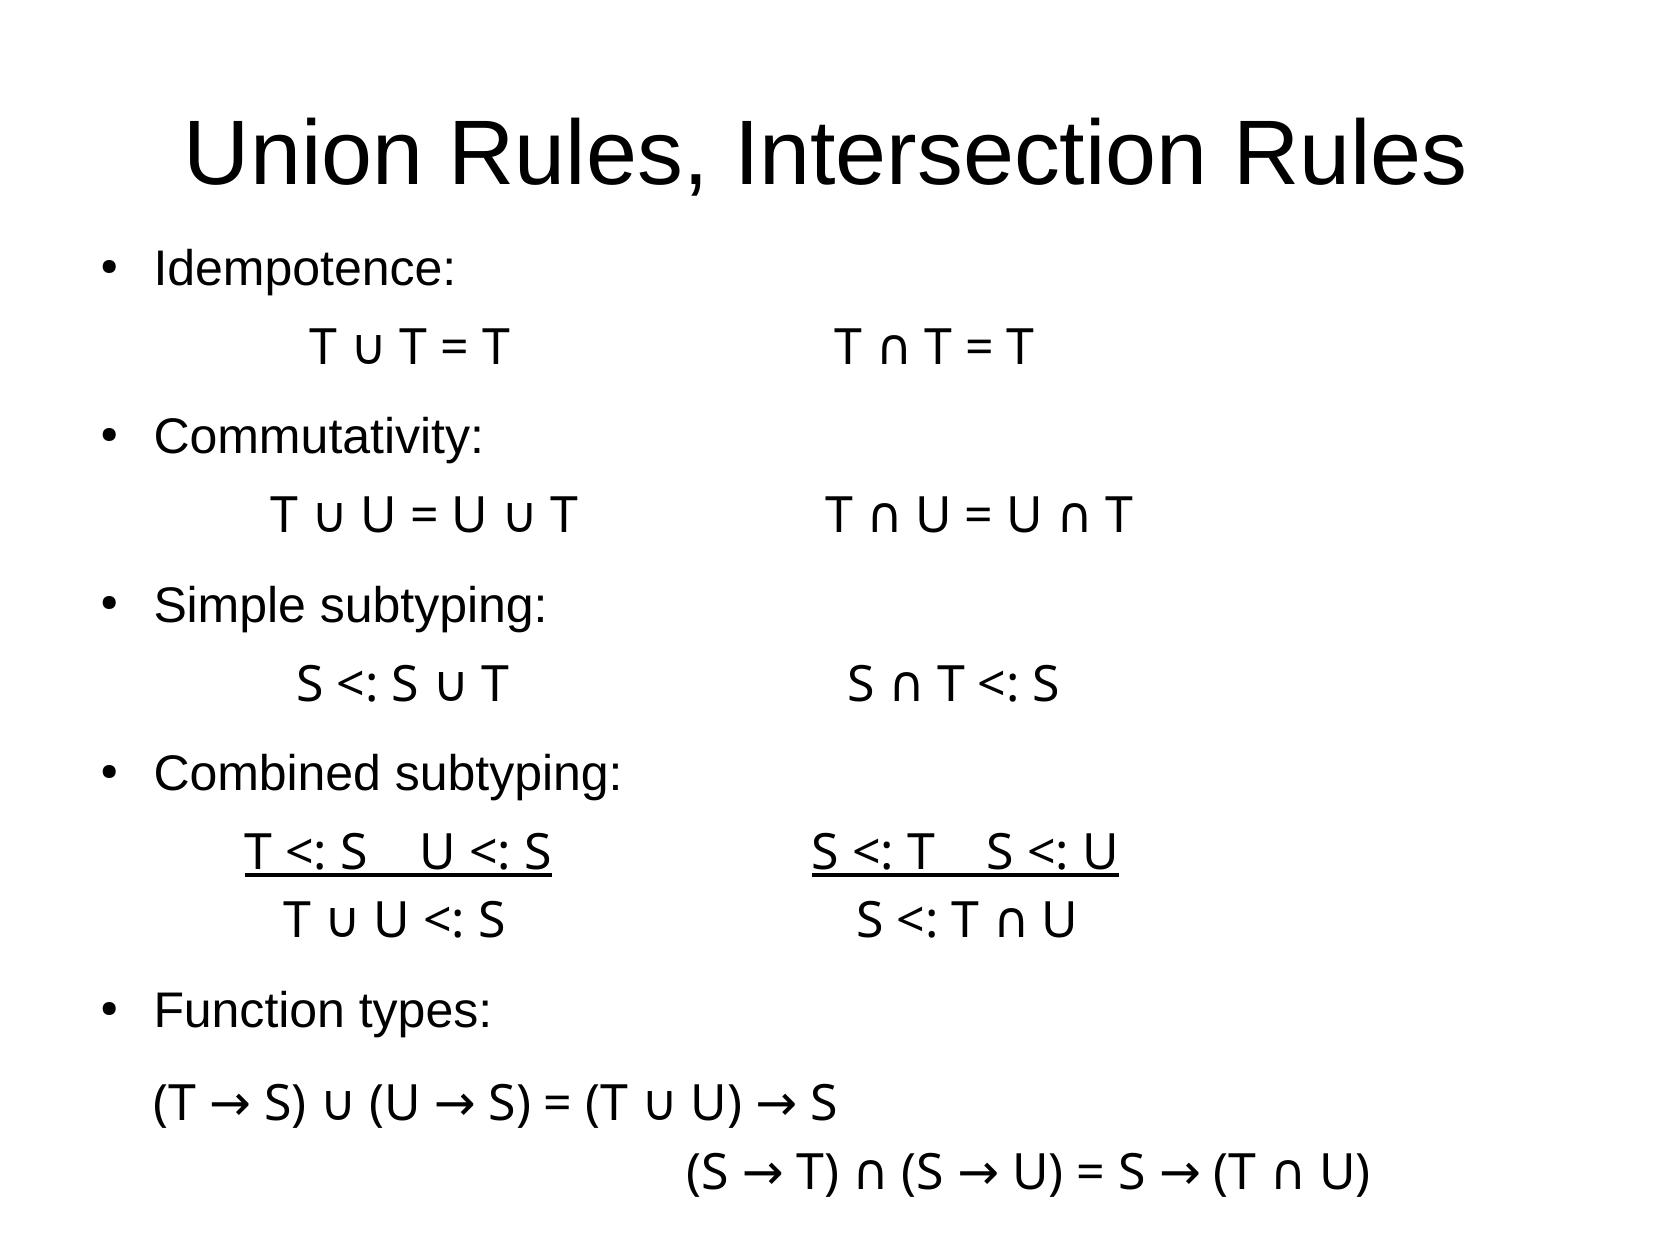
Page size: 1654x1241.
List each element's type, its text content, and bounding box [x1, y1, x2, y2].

list Idempotence: T ∪ T = T T ∩ T = T Commutativity: T ∪ U = U ∪ T T ∩ U = U ∩ T Simple subtyping: S <: S ∪ T S ∩ T <: S Combined subtyping: T <: S U <: S S <: T S <: U T ∪ U <: S S <: T ∩ U Function types: (T → S) ∪ (U → S) = (T ∪ U) → S (S → T) ∩ (S → U) = S → (T ∩ U) [82, 240, 1571, 1216]
title Union Rules, Intersection Rules [82, 49, 1571, 240]
